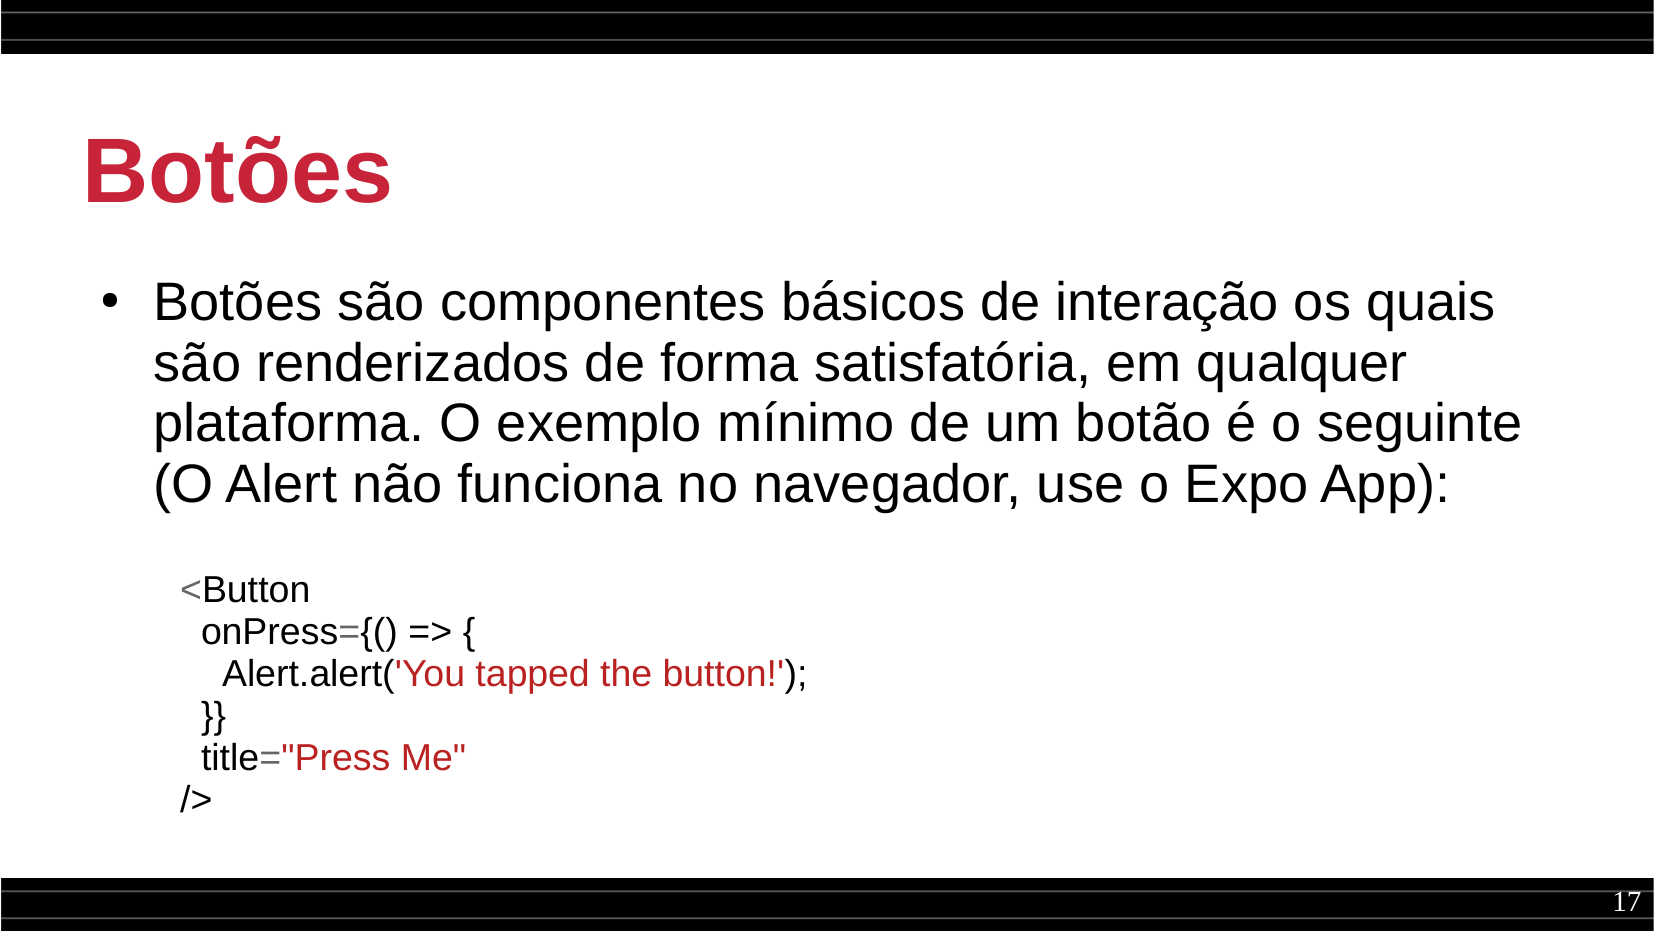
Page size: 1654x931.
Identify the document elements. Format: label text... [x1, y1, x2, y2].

list Botões são componentes básicos de interação os quais são renderizados de forma satisfatória, em qualquer plataforma. O exemplo mínimo de um botão é o seguinte (O Alert não funciona no navegador, use o Expo App): [82, 271, 1571, 758]
text_box <Button onPress={() => { Alert.alert('You tapped the button!'); }} title="Press Me" /> [165, 561, 1123, 828]
picture [1, 0, 1654, 54]
title Botões [82, 92, 1571, 249]
picture [1, 878, 1654, 931]
